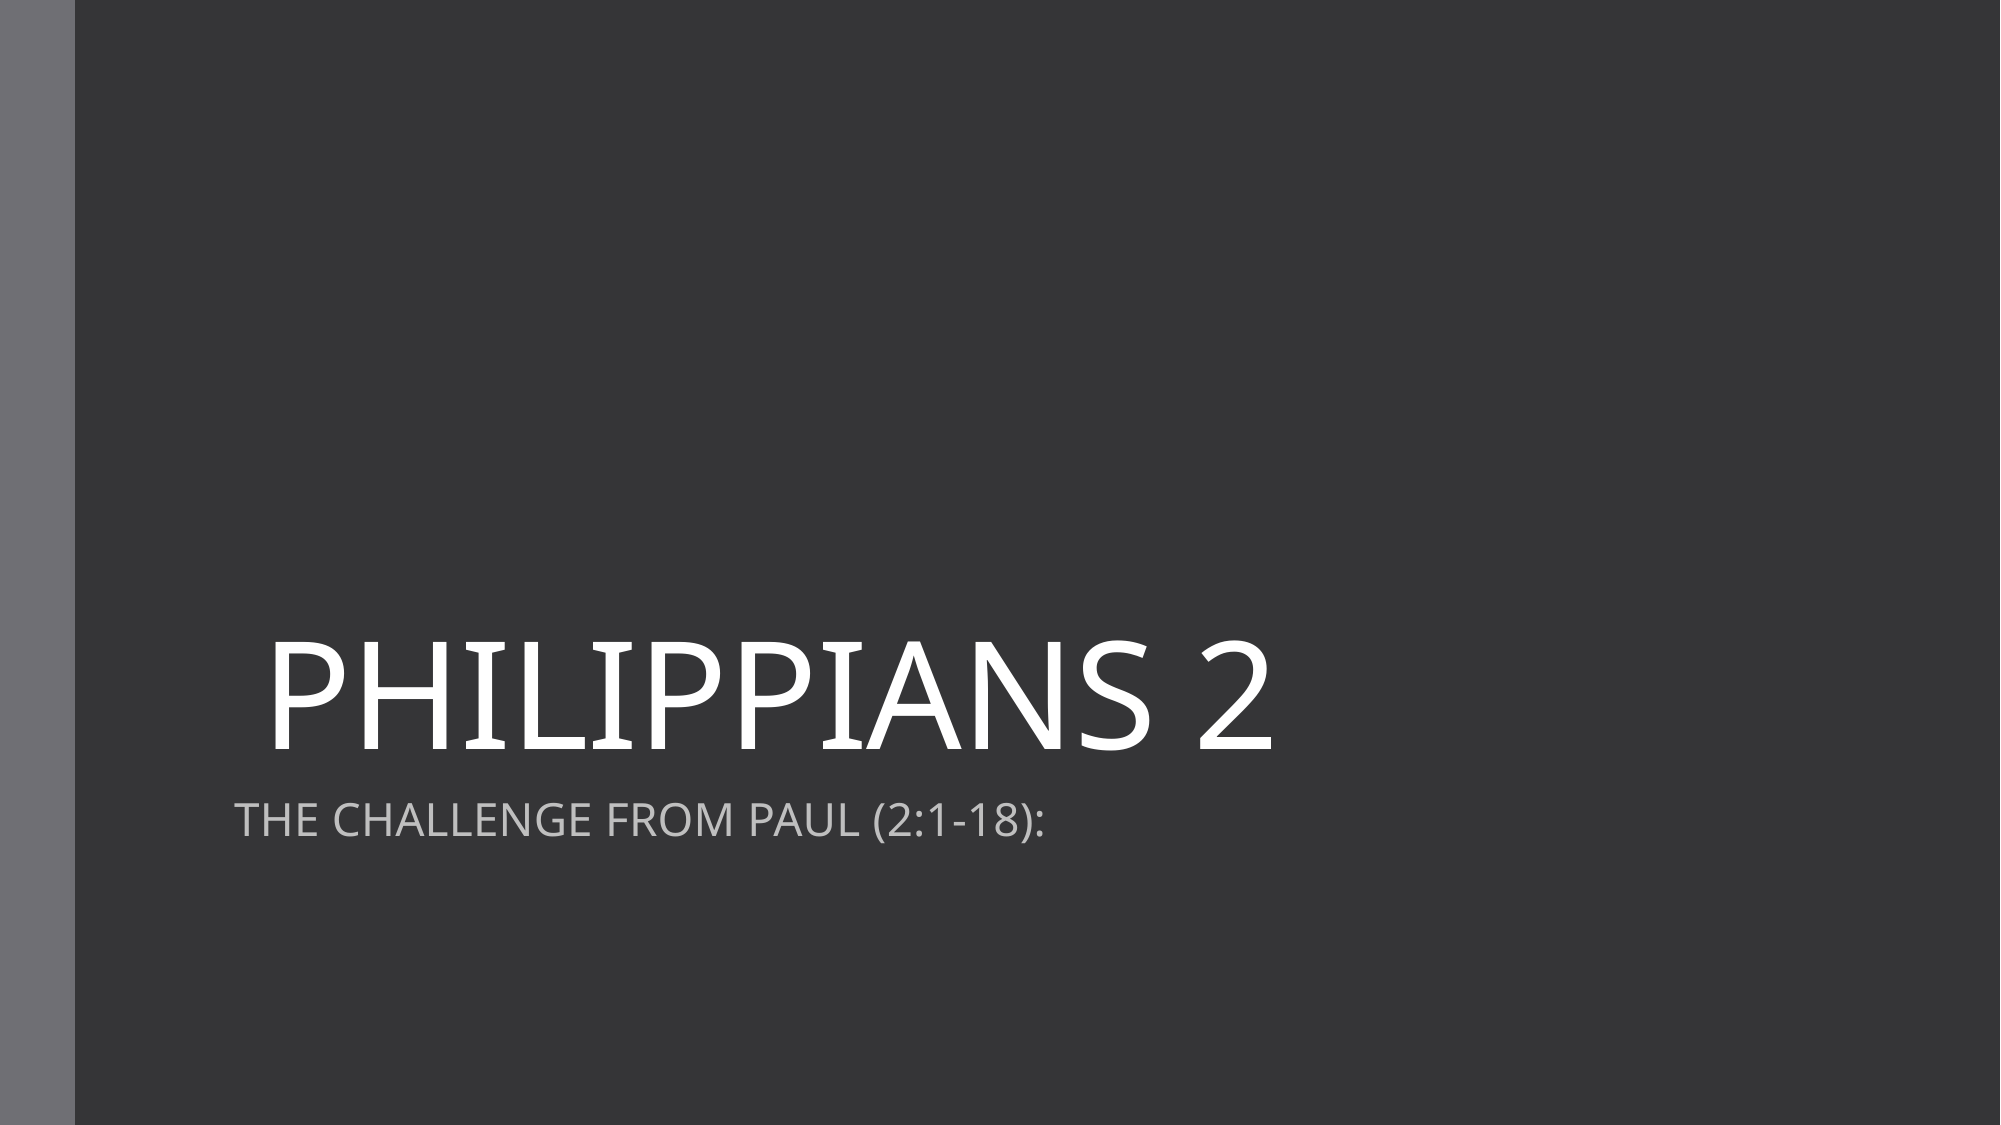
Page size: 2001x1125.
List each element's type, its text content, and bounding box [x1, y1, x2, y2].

subtitle THE CHALLENGE FROM PAUL (2:1-18): [206, 787, 1752, 1066]
title PHILIPPIANS 2 [206, 124, 1752, 787]
